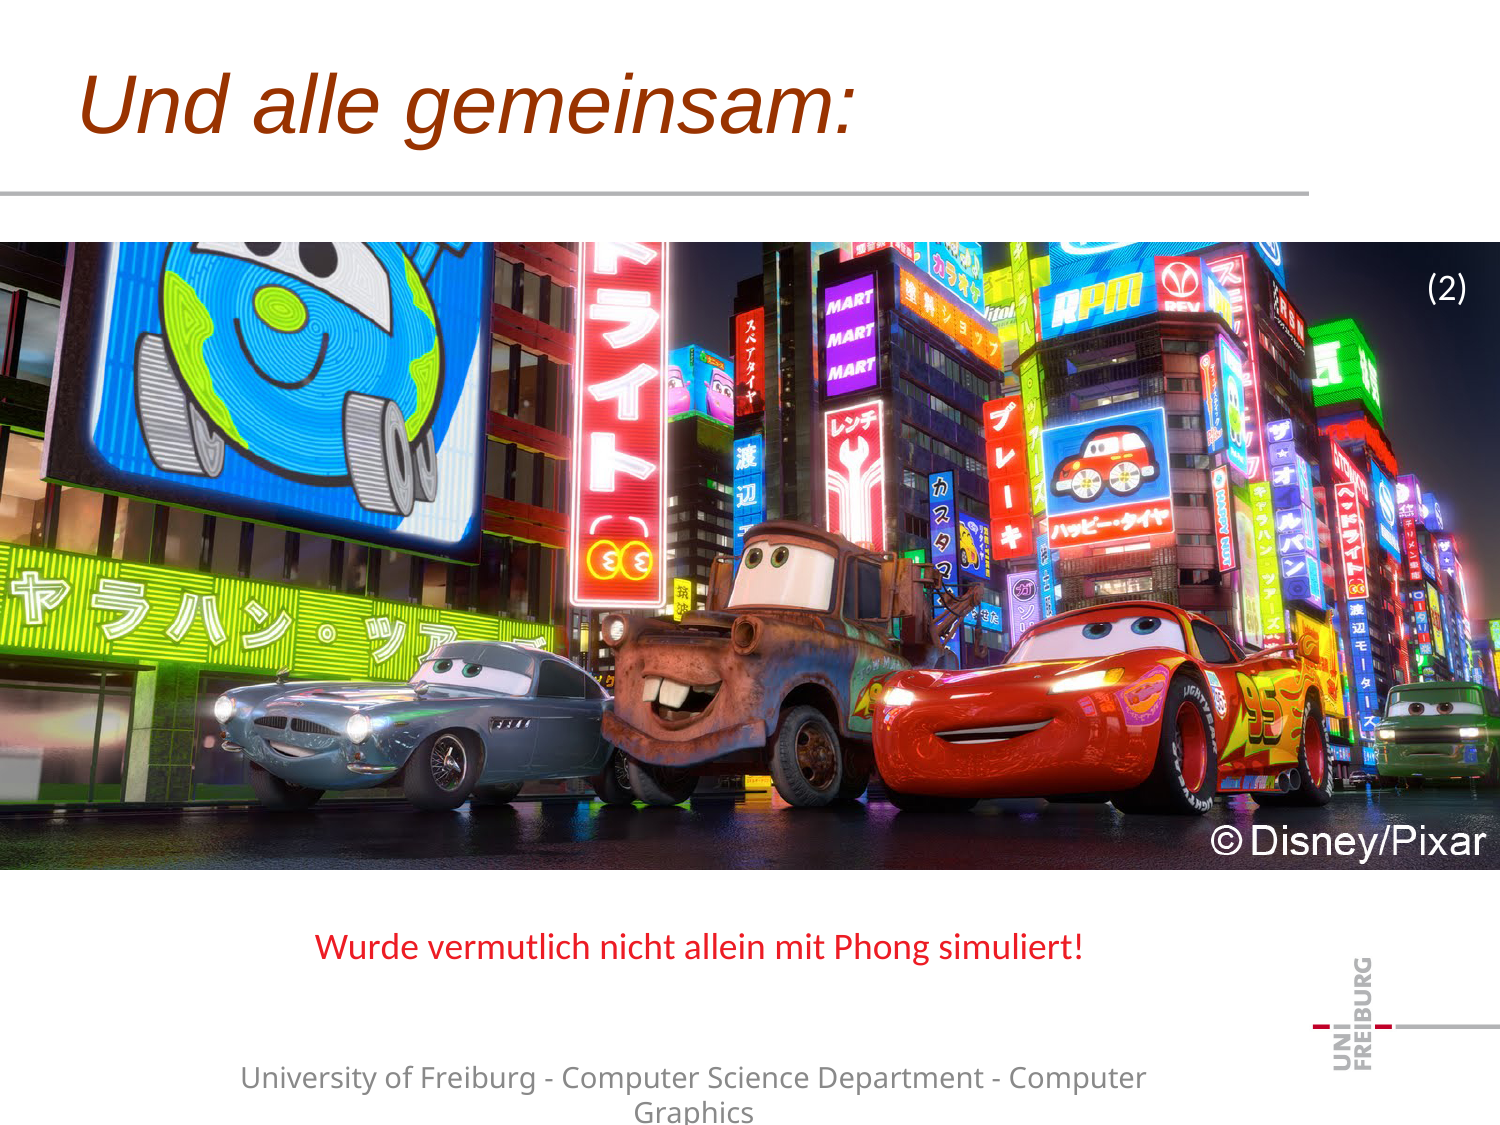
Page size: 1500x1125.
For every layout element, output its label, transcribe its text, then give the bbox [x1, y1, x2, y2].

picture [687, 1109, 696, 1121]
title Und alle gemeinsam: [76, 50, 1412, 169]
text_box Wurde vermutlich nicht allein mit Phong simuliert! [300, 915, 1111, 975]
picture [0, 0, 1500, 1125]
text_box (2) [1411, 255, 1487, 316]
